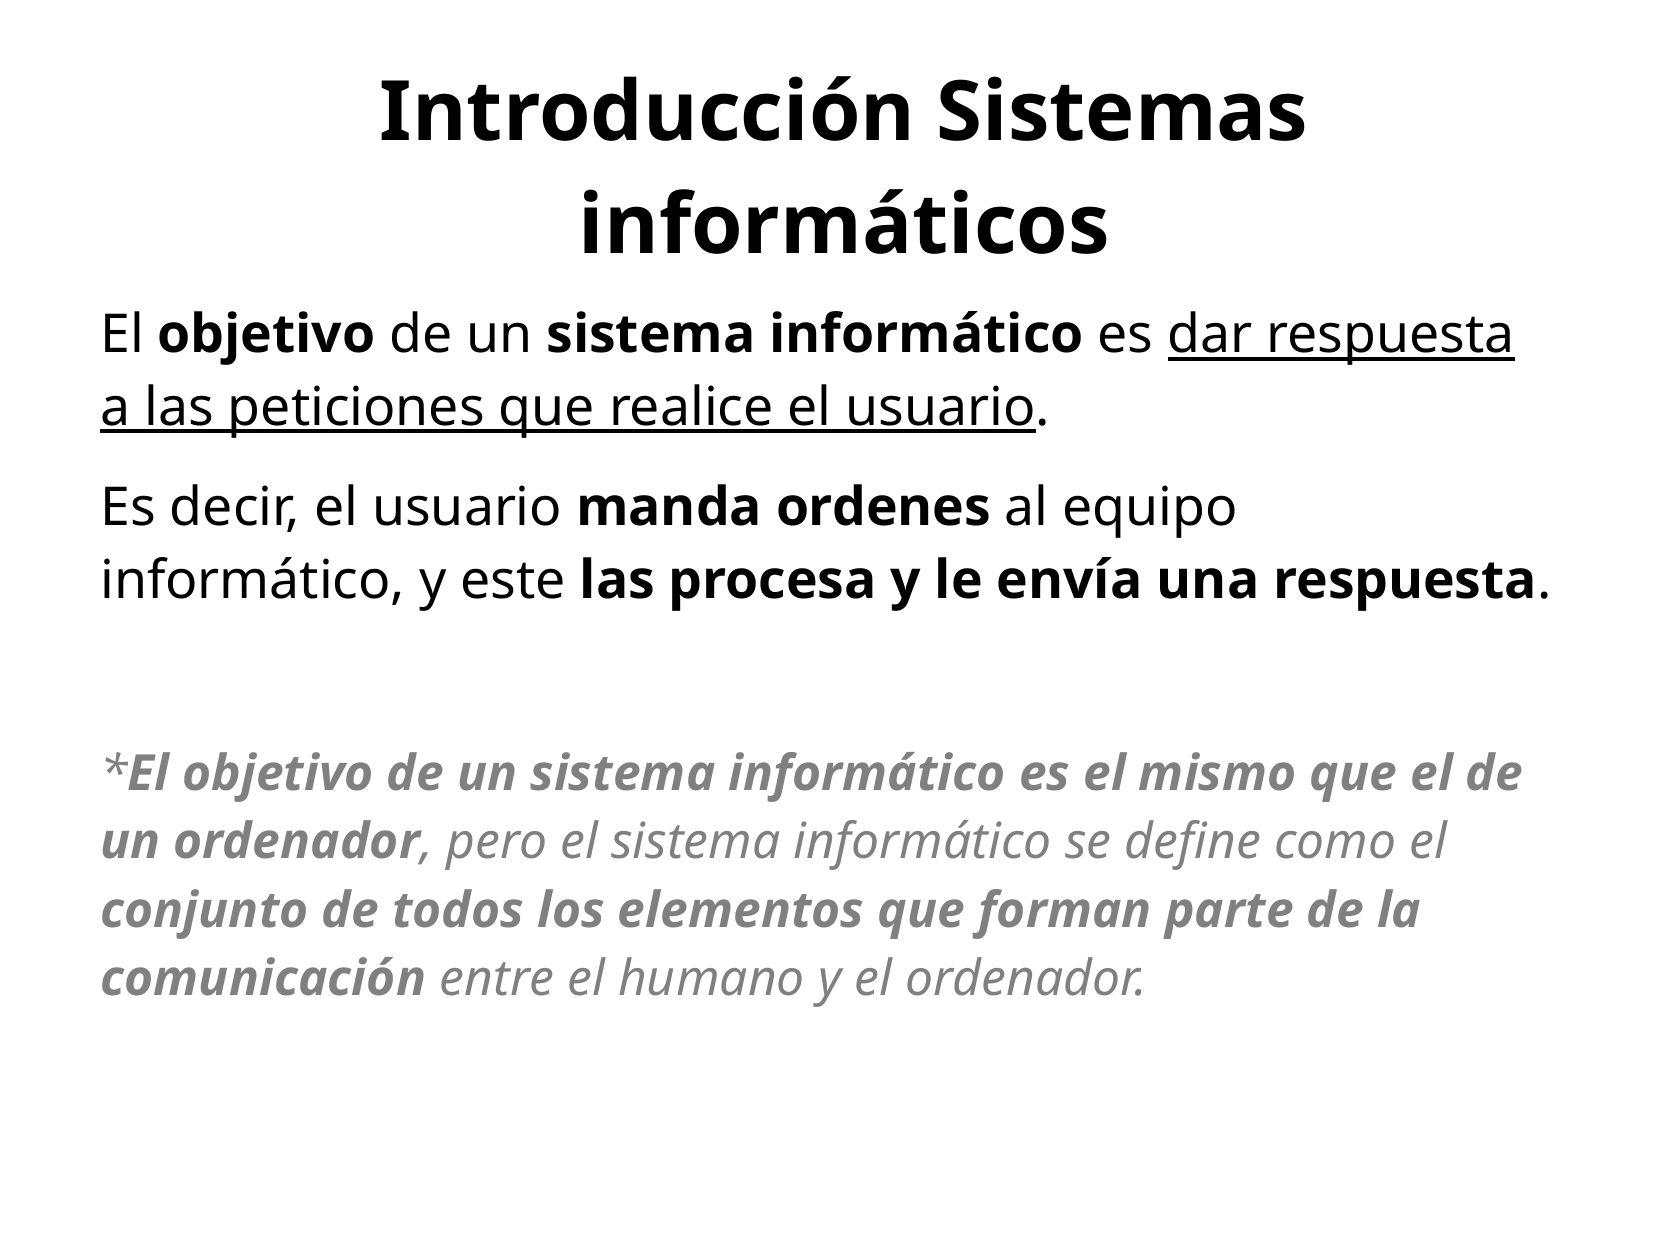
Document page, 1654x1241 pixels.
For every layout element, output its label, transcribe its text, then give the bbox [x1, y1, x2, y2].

title Introducción Sistemas informáticos [212, 81, 1477, 249]
list El objetivo de un sistema informático es dar respuesta a las peticiones que realice el usuario. Es decir, el usuario manda ordenes al equipo informático, y este las procesa y le envía una respuesta. *El objetivo de un sistema informático es el mismo que el de un ordenador, pero el sistema informático se define como el conjunto de todos los elementos que forman parte de la comunicación entre el humano y el ordenador. [100, 295, 1554, 1075]
